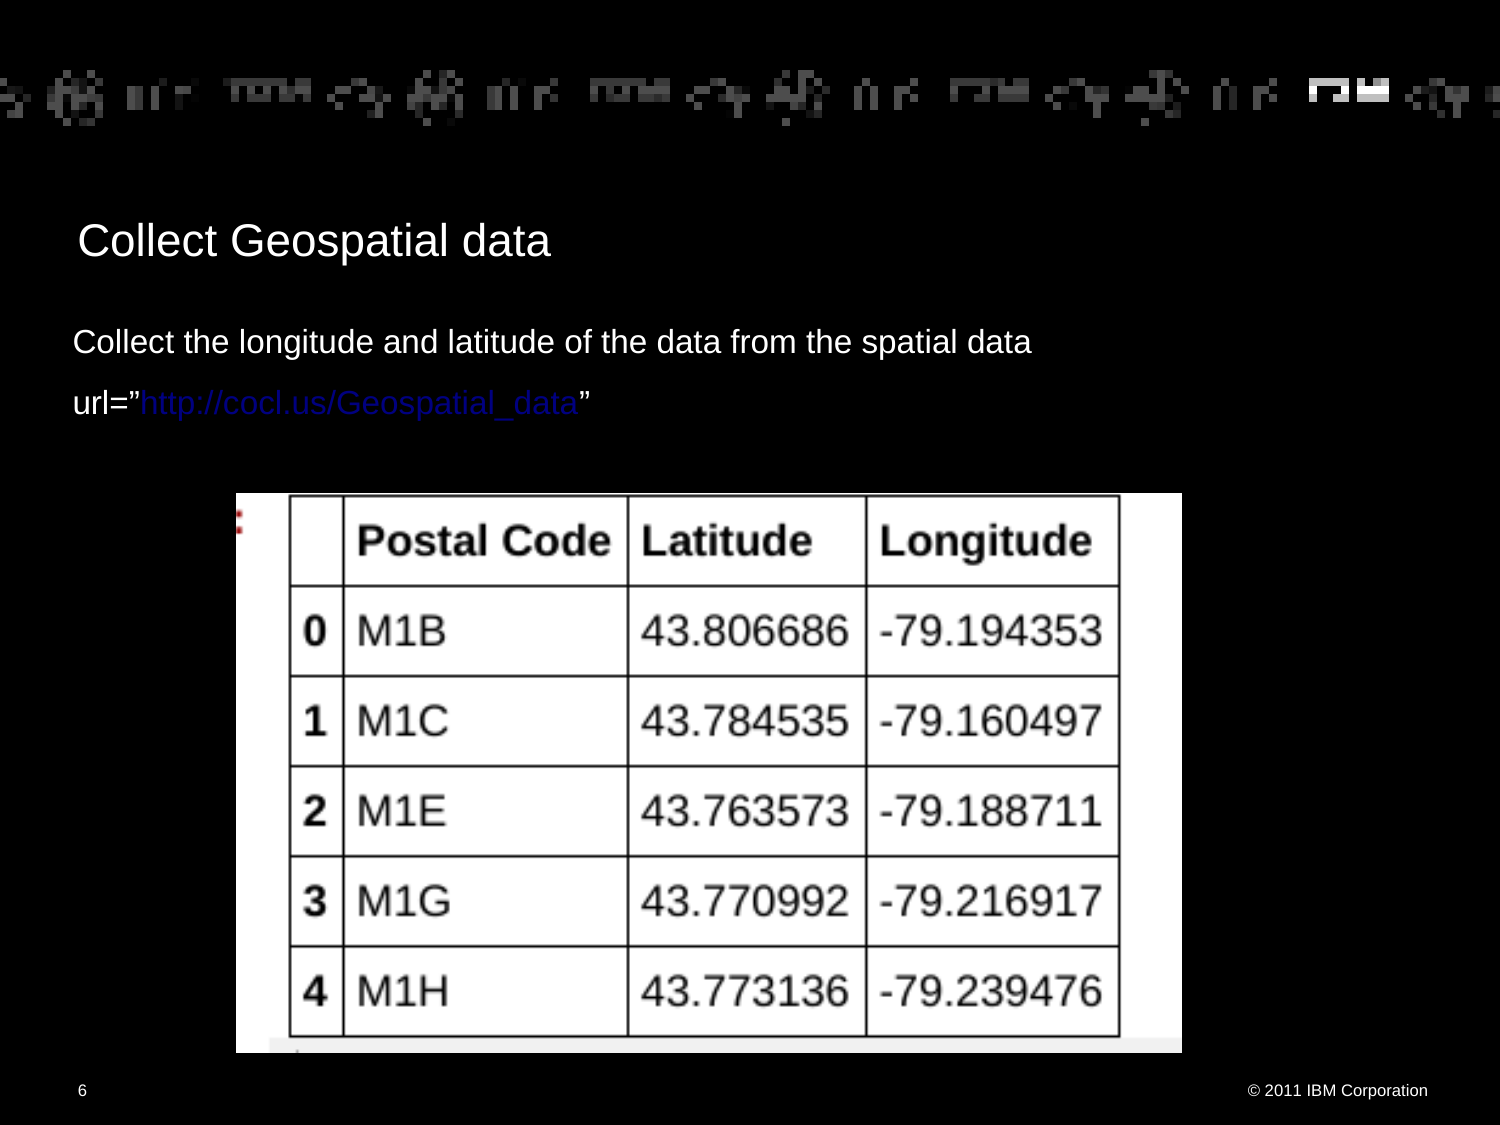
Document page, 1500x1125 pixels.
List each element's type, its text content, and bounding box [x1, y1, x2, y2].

picture [0, 0, 1500, 1125]
title Collect Geospatial data [62, 209, 1488, 315]
list Collect the longitude and latitude of the data from the spatial data url=”http://cocl.us/Geospatial_data” [57, 312, 1267, 981]
